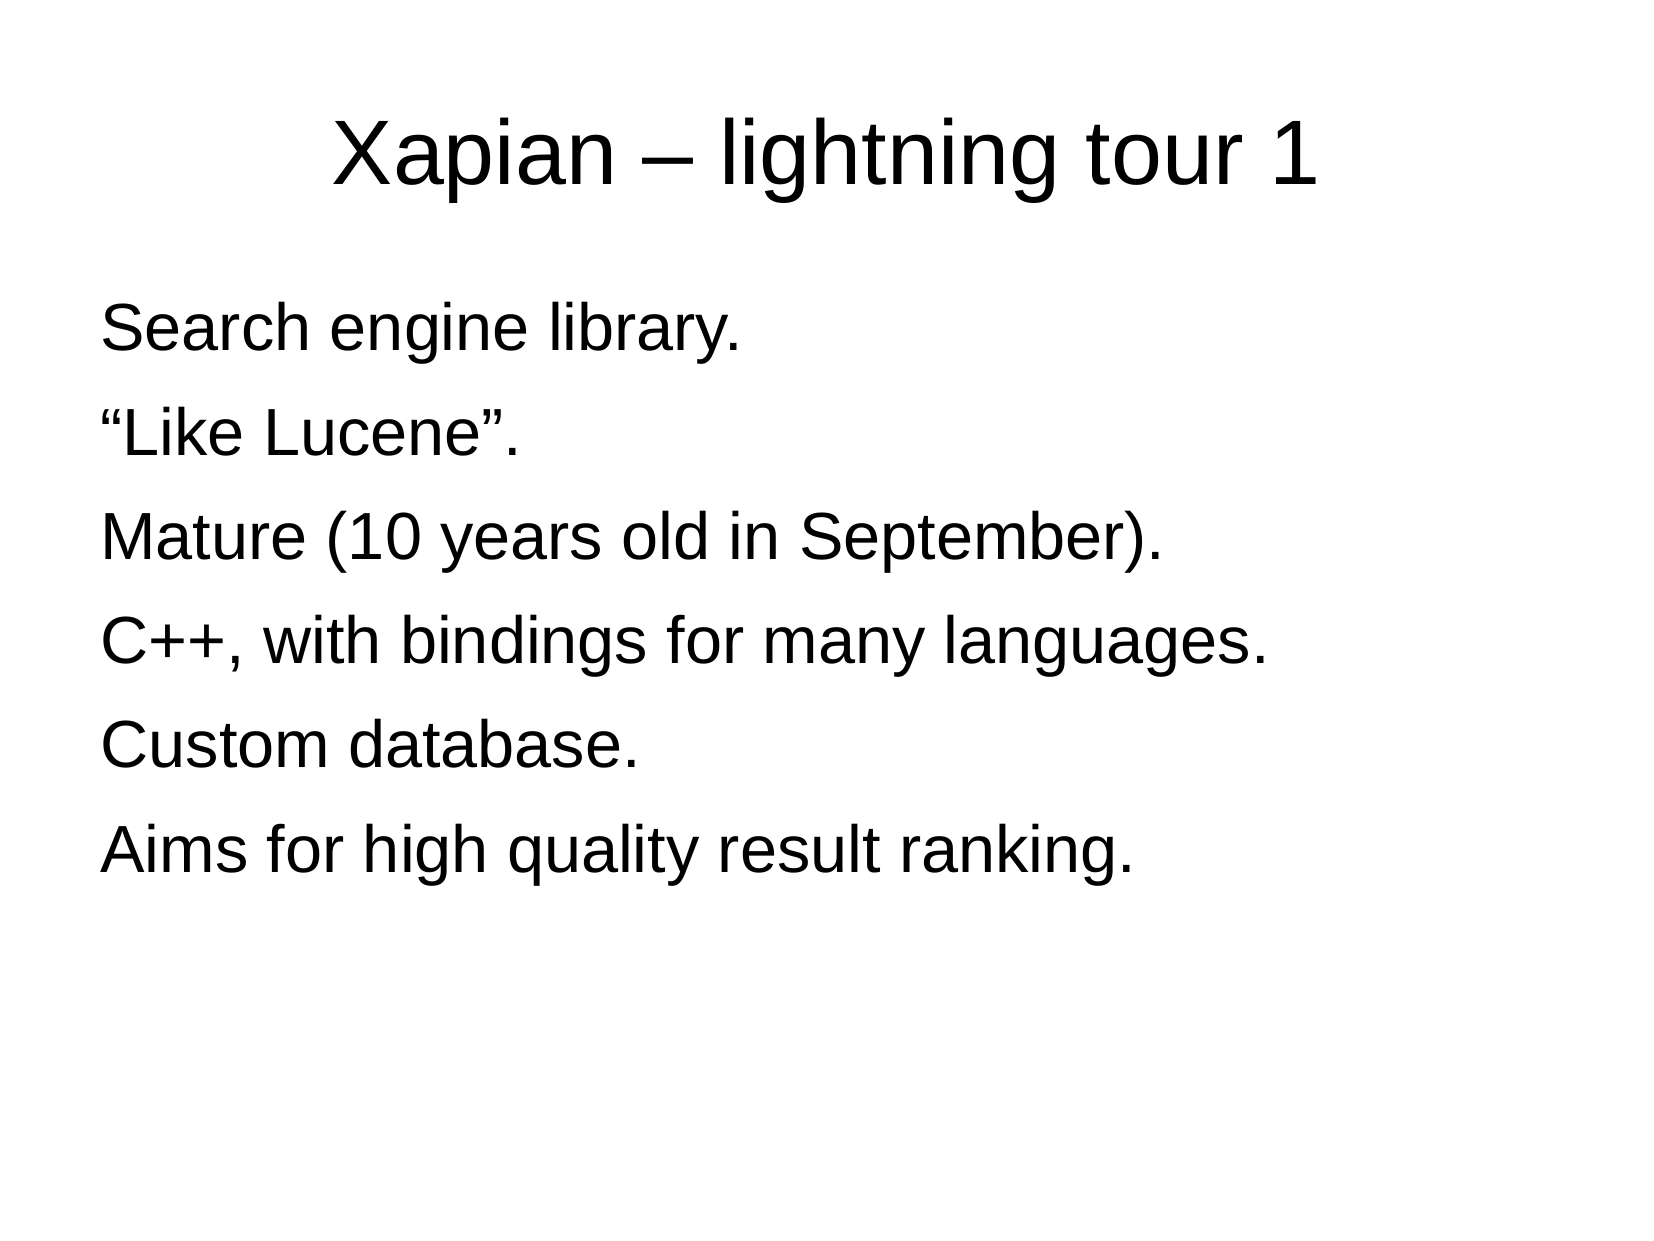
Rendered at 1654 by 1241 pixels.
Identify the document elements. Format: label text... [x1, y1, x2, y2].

title Xapian – lightning tour 1 [82, 56, 1571, 250]
list Search engine library. “Like Lucene”. Mature (10 years old in September). C++, with bindings for many languages. Custom database. Aims for high quality result ranking. [82, 290, 1571, 1094]
